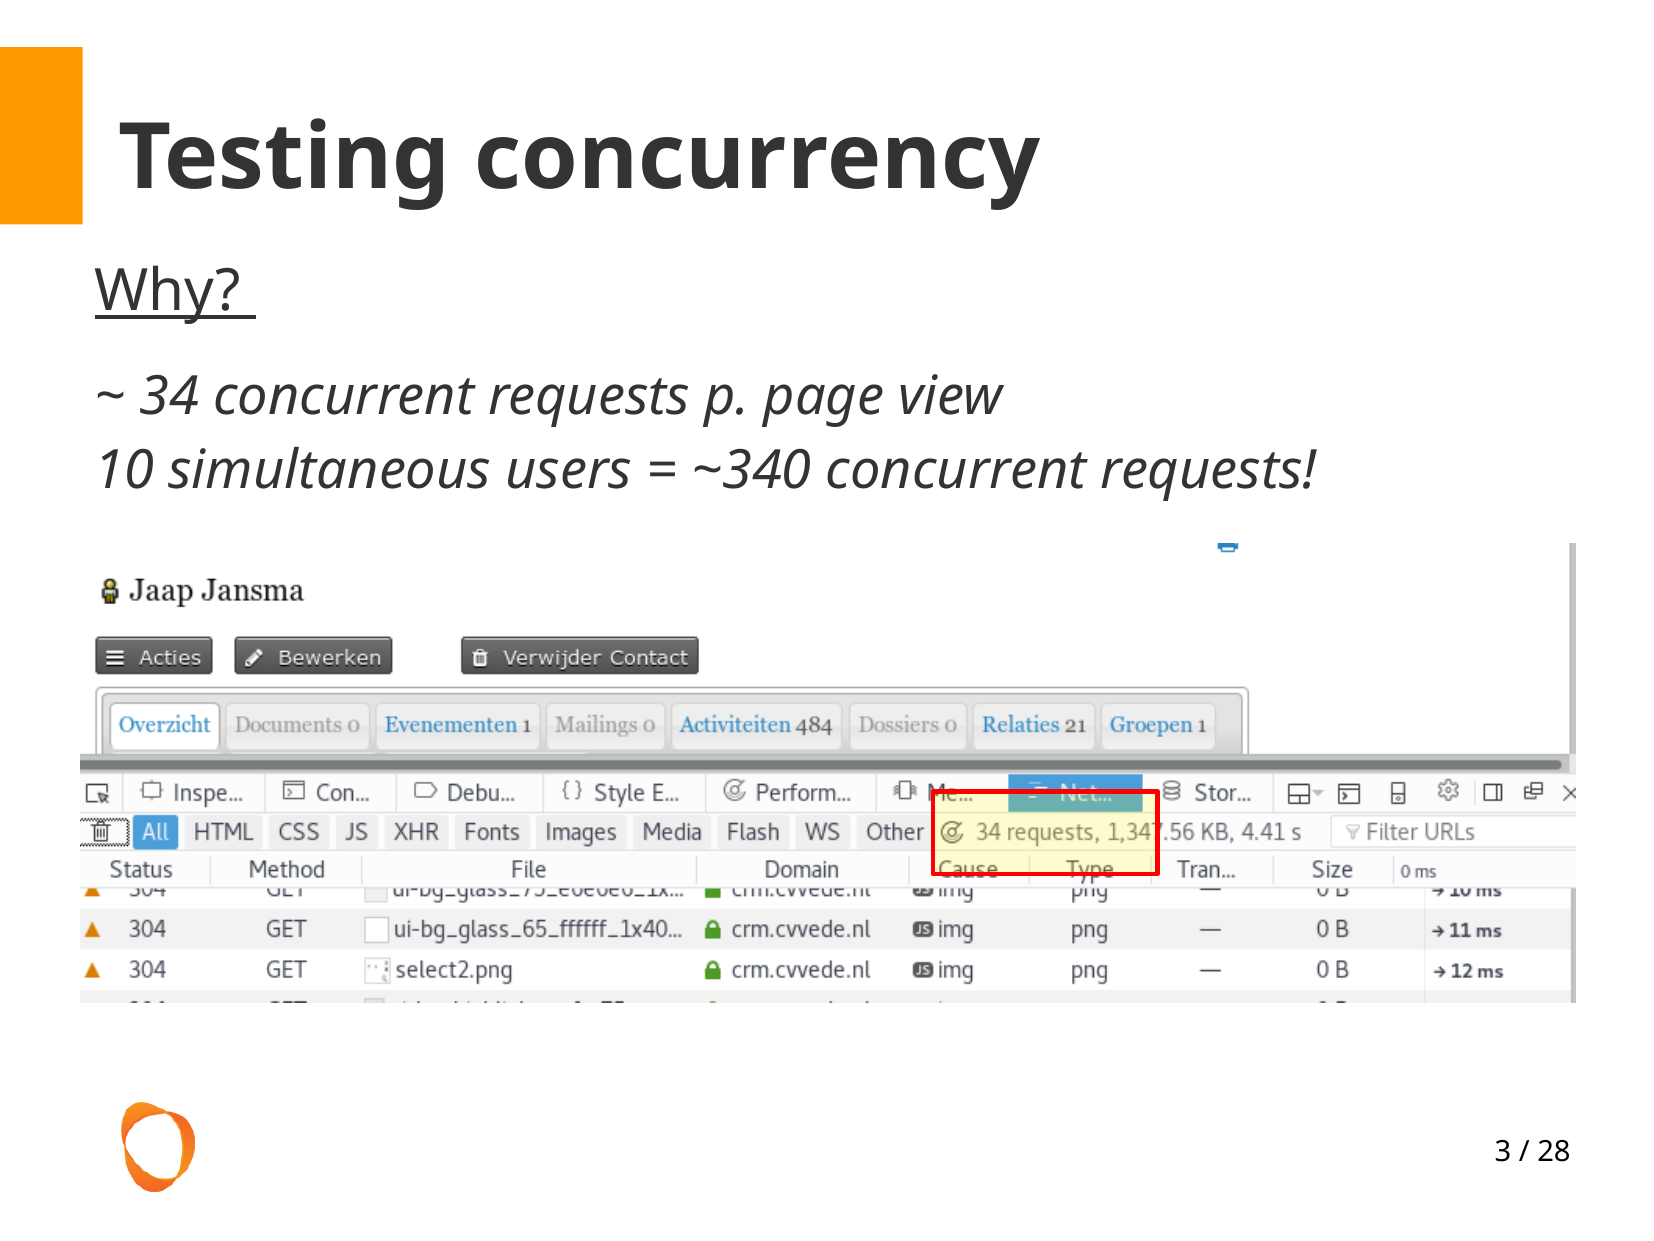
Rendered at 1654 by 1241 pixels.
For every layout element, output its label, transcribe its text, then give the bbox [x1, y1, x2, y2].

list Why? ~ 34 concurrent requests p. page view 10 simultaneous users = ~340 concurrent requests! [94, 248, 1654, 544]
picture [80, 543, 1576, 1003]
title Testing concurrency [118, 49, 1571, 248]
text_box [933, 791, 1158, 875]
picture [118, 1101, 196, 1193]
